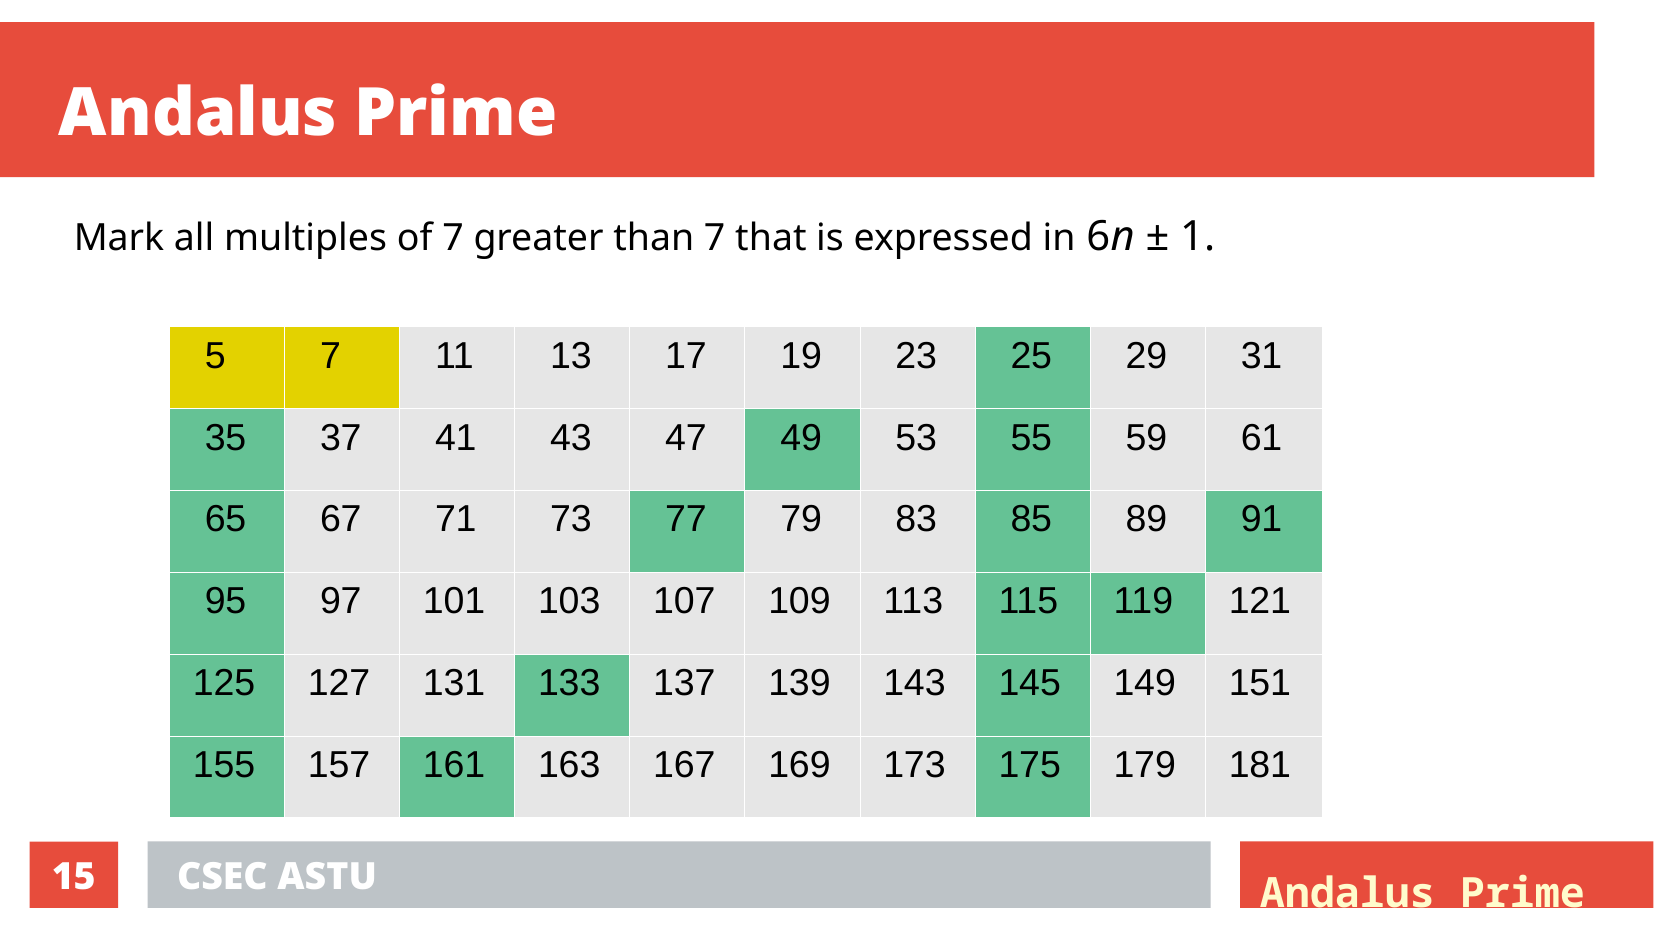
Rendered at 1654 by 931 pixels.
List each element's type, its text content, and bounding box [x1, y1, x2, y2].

table_cell 107 [630, 573, 744, 654]
table_cell 95 [170, 573, 284, 654]
table_cell 73 [515, 491, 629, 572]
list [59, 262, 1565, 820]
table_cell 61 [1206, 409, 1322, 490]
text_box Andalus Prime [1245, 855, 1636, 912]
table_cell 155 [170, 737, 284, 817]
table_cell 137 [630, 655, 744, 736]
table_cell 71 [400, 491, 514, 572]
table_cell 179 [1091, 737, 1205, 817]
table_cell 181 [1206, 737, 1322, 817]
table_cell 85 [976, 491, 1090, 572]
table_cell 79 [745, 491, 860, 572]
table_cell 103 [515, 573, 629, 654]
table_cell 167 [630, 737, 744, 817]
table_cell 101 [400, 573, 514, 654]
table_header 17 [630, 327, 744, 408]
table_cell 173 [861, 737, 975, 817]
table_cell 53 [861, 409, 975, 490]
table_cell 91 [1206, 491, 1322, 572]
table_cell 151 [1206, 655, 1322, 736]
table_cell 65 [170, 491, 284, 572]
table_cell 83 [861, 491, 975, 572]
table_cell 109 [745, 573, 860, 654]
table_cell 131 [400, 655, 514, 736]
table_header 19 [745, 327, 860, 408]
table_cell 49 [745, 409, 860, 490]
table_cell 119 [1091, 573, 1205, 654]
table_header 11 [400, 327, 514, 408]
table_cell 35 [170, 409, 284, 490]
table_cell 127 [285, 655, 399, 736]
table_cell 97 [285, 573, 399, 654]
table_cell 77 [630, 491, 744, 572]
table_cell 133 [515, 655, 629, 736]
table_cell 89 [1091, 491, 1205, 572]
table_cell 67 [285, 491, 399, 572]
table_cell 163 [515, 737, 629, 817]
table_cell 125 [170, 655, 284, 736]
table_header 13 [515, 327, 629, 408]
table_cell 41 [400, 409, 514, 490]
table_cell 121 [1206, 573, 1322, 654]
table_cell 175 [976, 737, 1090, 817]
table_header 7 [285, 327, 399, 408]
table_cell 113 [861, 573, 975, 654]
table_cell 43 [515, 409, 629, 490]
table_cell 47 [630, 409, 744, 490]
table_cell 149 [1091, 655, 1205, 736]
table_cell 55 [976, 409, 1090, 490]
table_cell 145 [976, 655, 1090, 736]
table_cell 115 [976, 573, 1090, 654]
text_box Mark all multiples of 7 greater than 7 that is expressed in 6n ± 1. [59, 198, 1609, 262]
table_header 5 [170, 327, 284, 408]
table_cell 161 [400, 737, 514, 817]
table_cell 143 [861, 655, 975, 736]
table_cell 139 [745, 655, 860, 736]
table_header 23 [861, 327, 975, 408]
table_cell 169 [745, 737, 860, 817]
table_cell 59 [1091, 409, 1205, 490]
table_header 31 [1206, 327, 1322, 408]
table_header 25 [976, 327, 1090, 408]
title Andalus Prime [59, 44, 1595, 156]
table_cell 37 [285, 409, 399, 490]
table_header 29 [1091, 327, 1205, 408]
table_cell 157 [285, 737, 399, 817]
